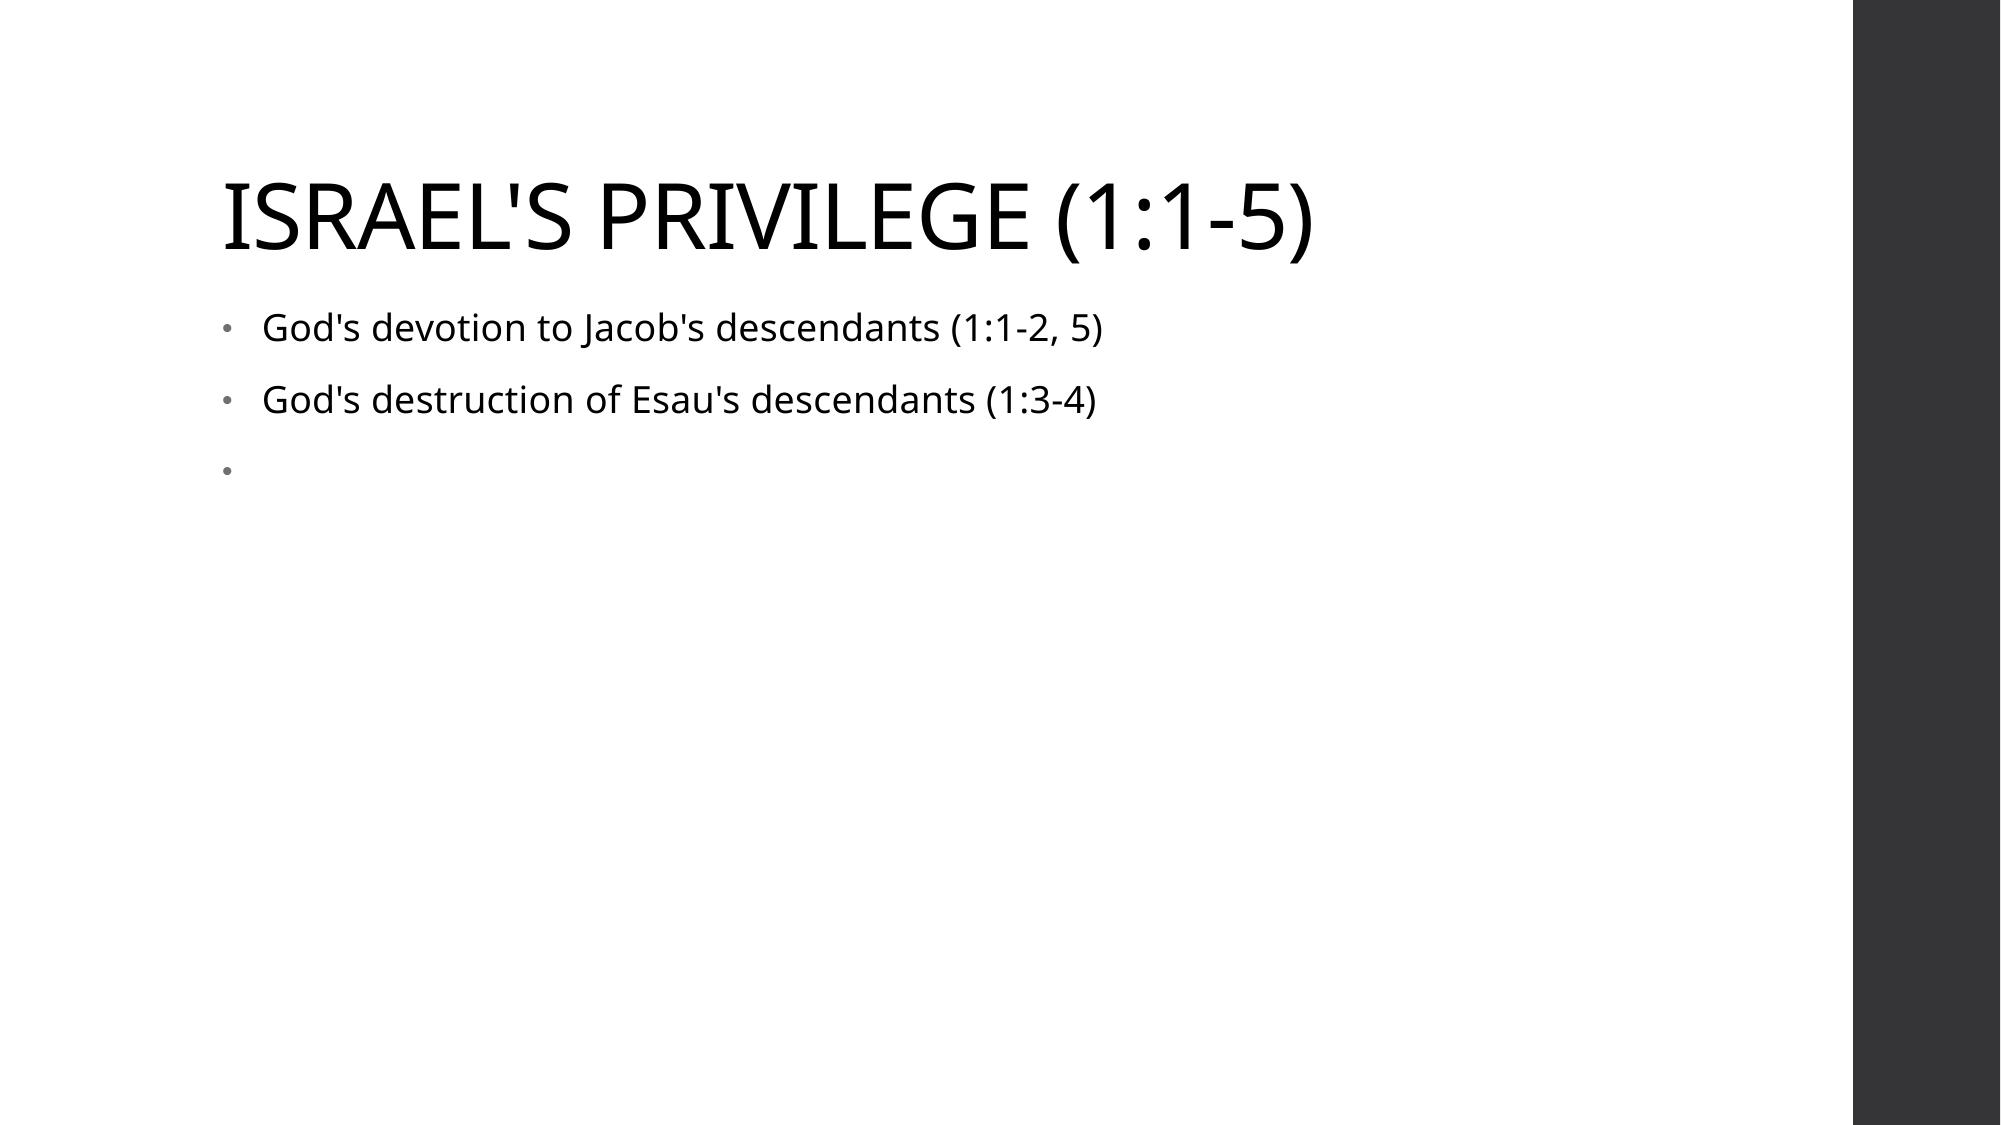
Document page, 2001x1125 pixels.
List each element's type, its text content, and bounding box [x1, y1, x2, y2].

title ISRAEL'S PRIVILEGE (1:1-5) [206, 60, 1797, 278]
list God's devotion to Jacob's descendants (1:1-2, 5) God's destruction of Esau's descendants (1:3-4) [206, 299, 1617, 1014]
